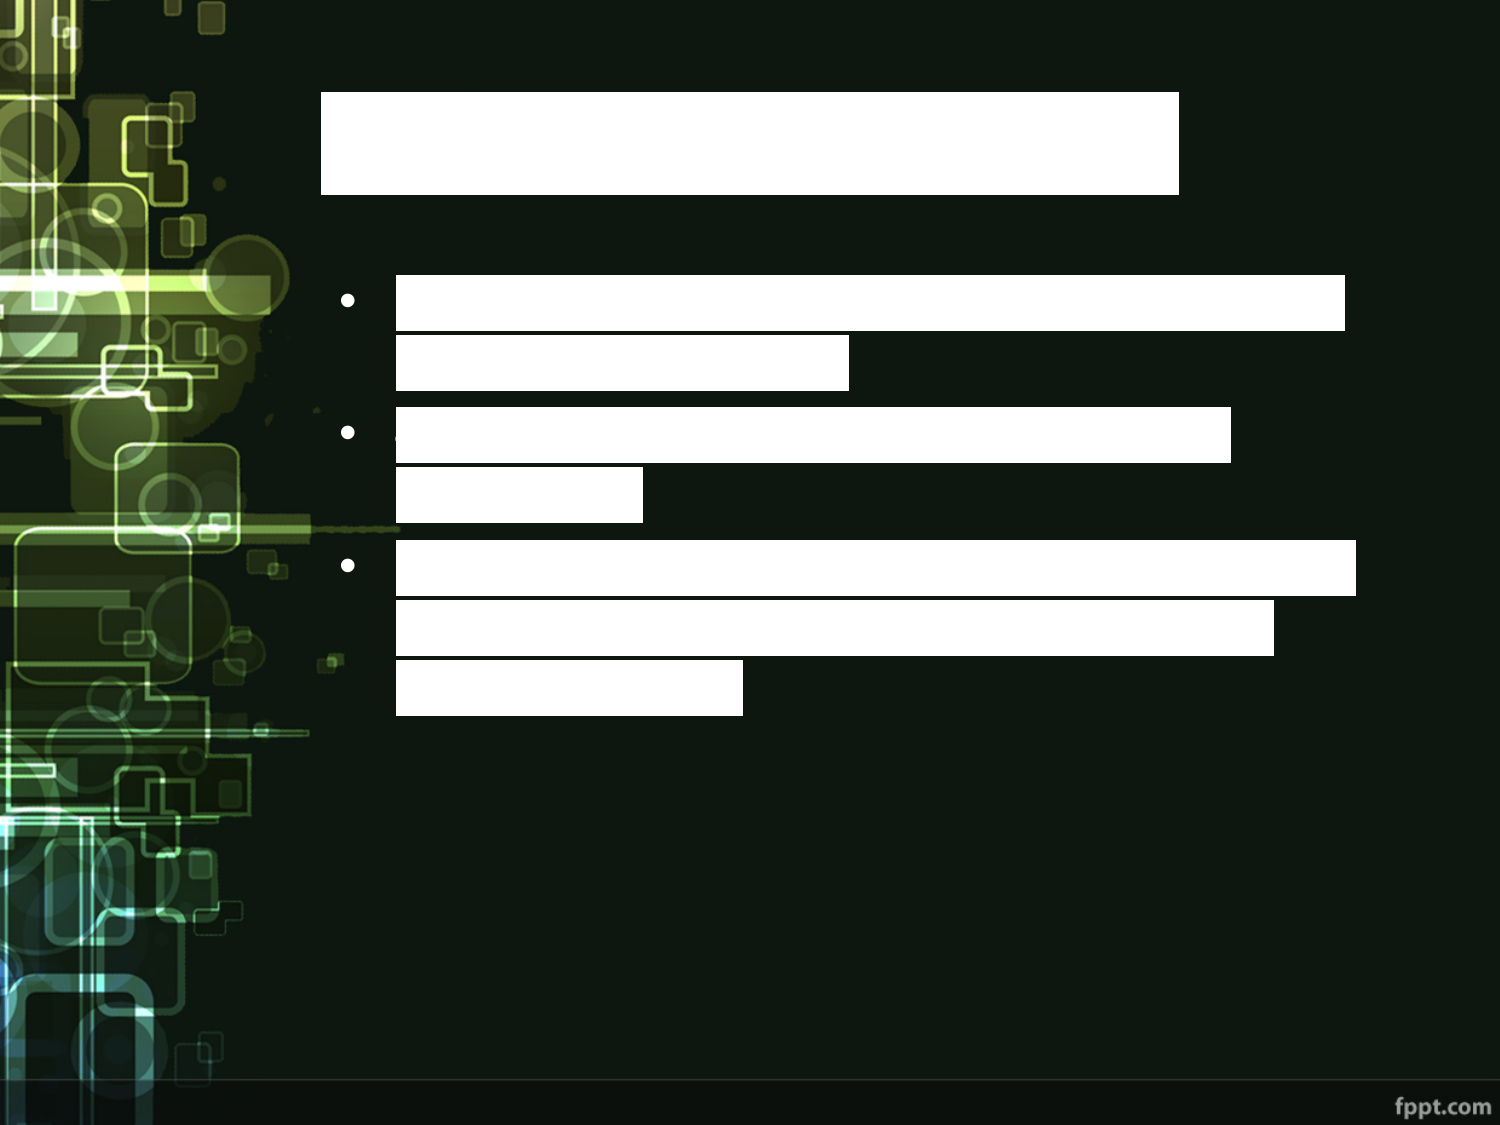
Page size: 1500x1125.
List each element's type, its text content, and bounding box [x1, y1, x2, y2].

picture [0, 0, 1500, 1125]
list Stabilność – małe różnice na wej. generują małe różnice na wyj. Łatwość – wyrażenie wiedzy w języku naturalnym Interpolacja – możliwość obliczenia wyj. dla danych wej. spoza zakresu początkowo przewidzianego [324, 262, 1425, 1005]
title Zalety logiki rozmytej [75, 45, 1426, 233]
